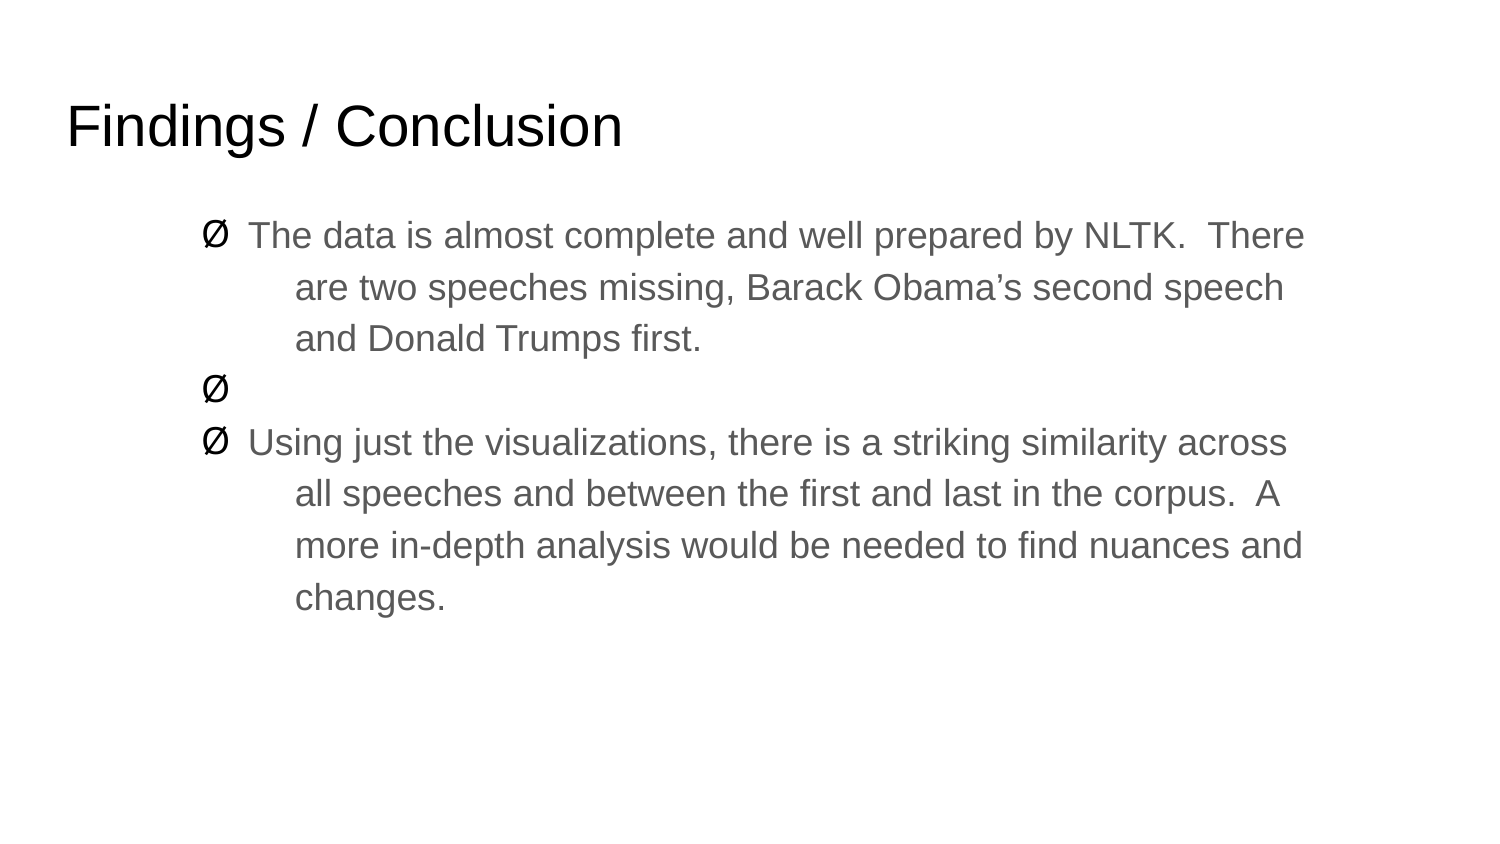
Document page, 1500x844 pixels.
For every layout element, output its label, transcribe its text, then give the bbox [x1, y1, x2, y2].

title Findings / Conclusion [51, 72, 1449, 167]
list The data is almost complete and well prepared by NLTK. There are two speeches missing, Barack Obama’s second speech and Donald Trumps first. Using just the visualizations, there is a striking similarity across all speeches and between the first and last in the corpus. A more in-depth analysis would be needed to find nuances and changes. [185, 189, 1327, 750]
